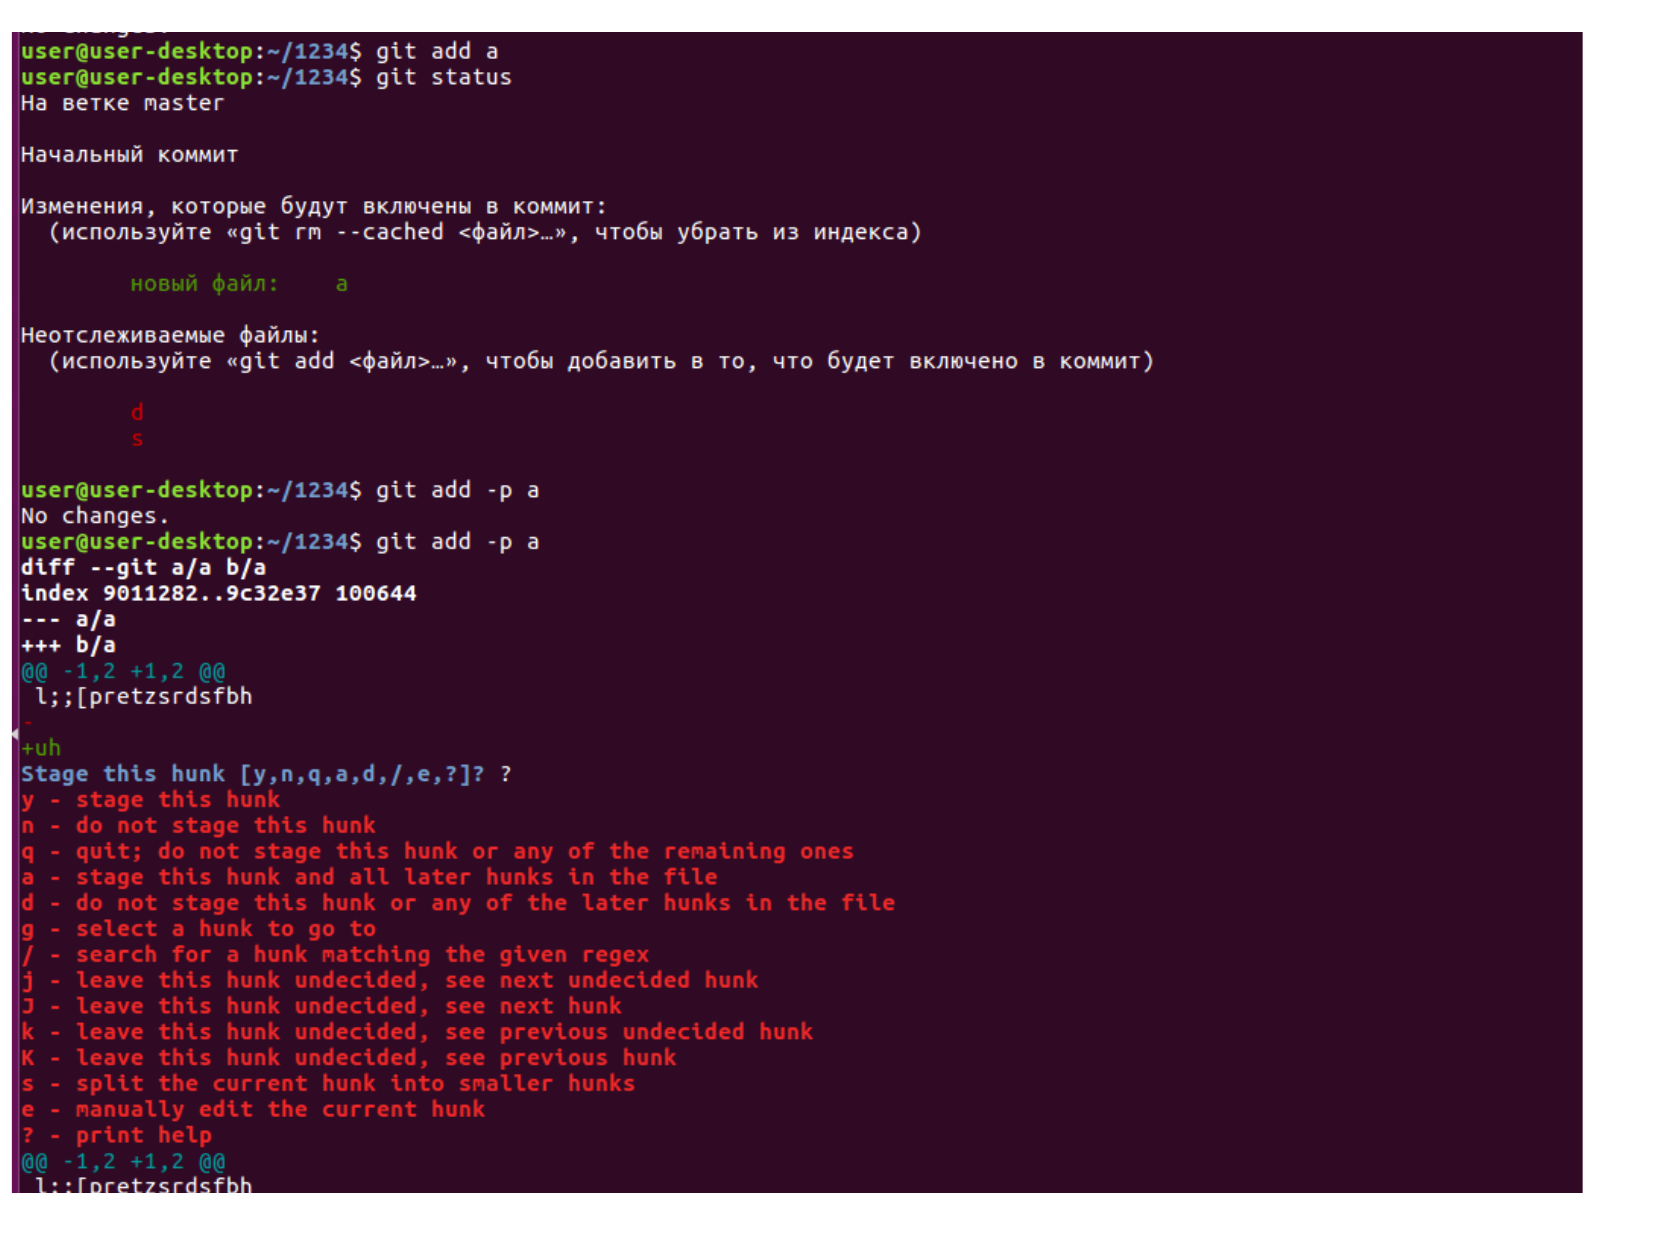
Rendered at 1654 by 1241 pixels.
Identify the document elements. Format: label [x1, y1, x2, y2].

picture [11, 32, 1583, 1193]
